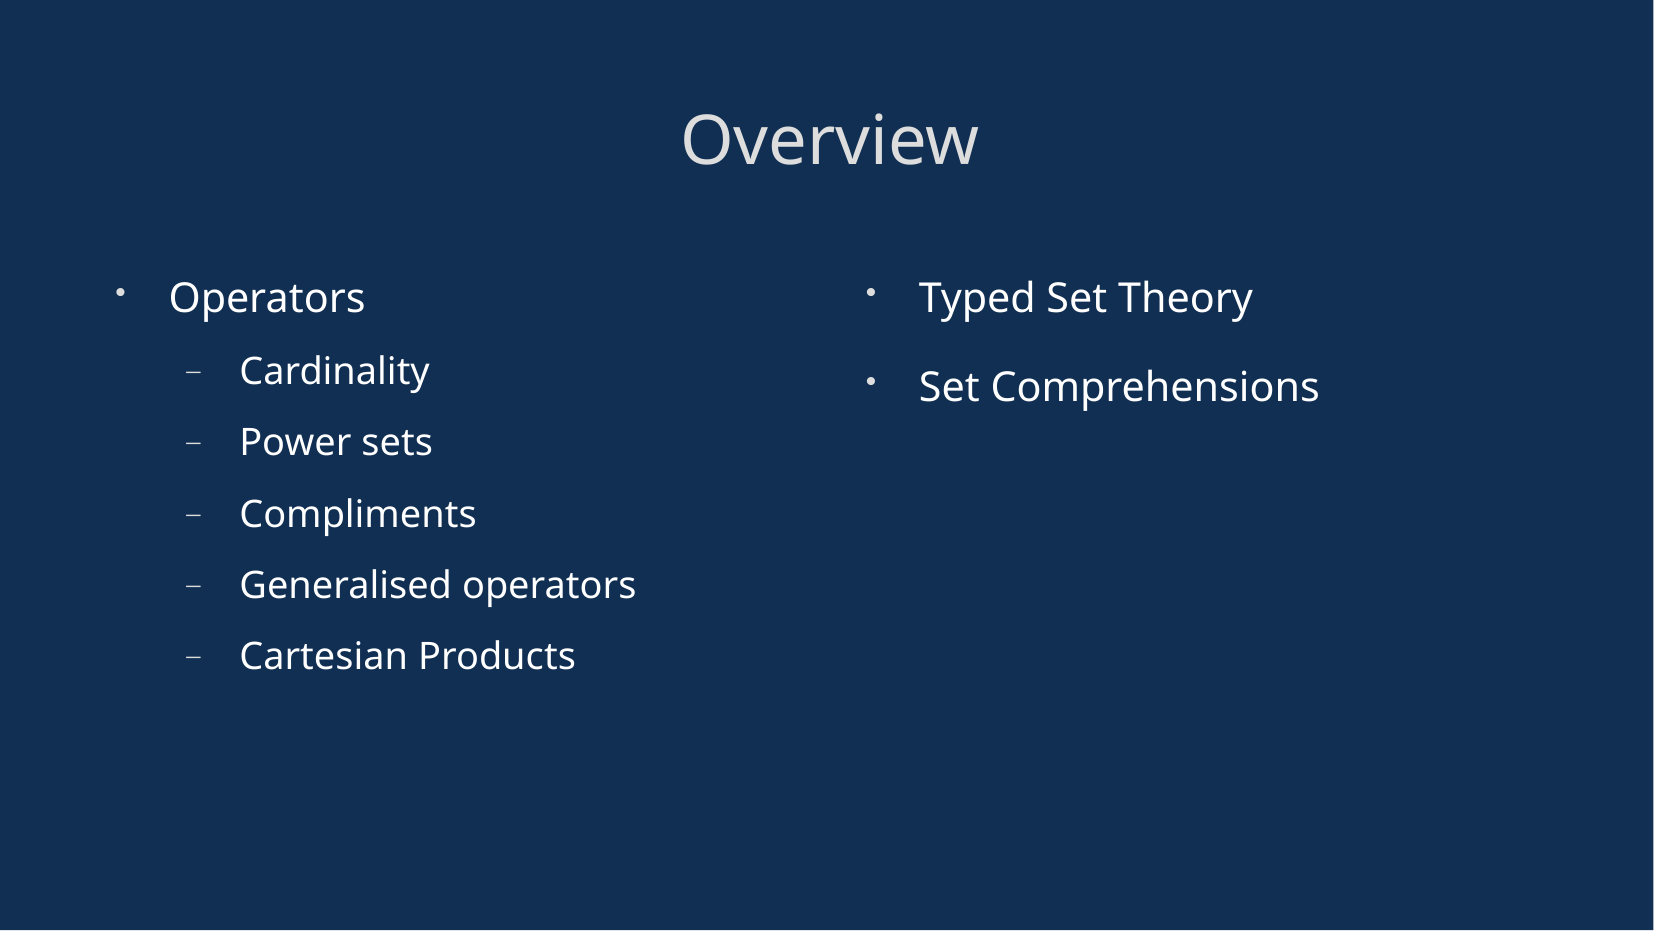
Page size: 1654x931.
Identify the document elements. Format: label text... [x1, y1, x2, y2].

title Overview [97, 56, 1563, 220]
list Operators Cardinality Power sets Compliments Generalised operators Cartesian Products [97, 268, 813, 806]
list Typed Set Theory Set Comprehensions [848, 268, 1563, 806]
